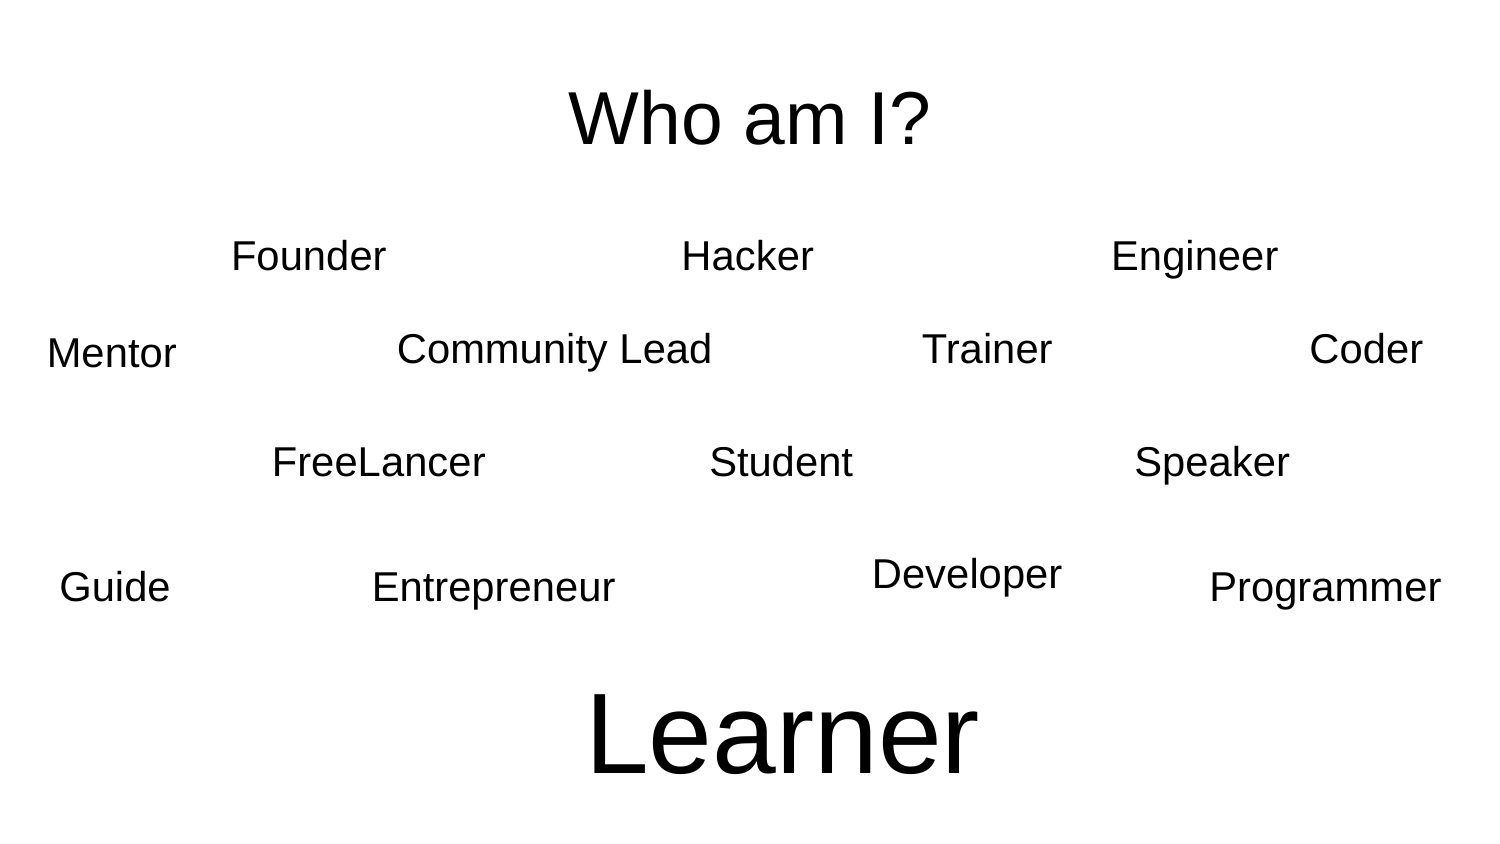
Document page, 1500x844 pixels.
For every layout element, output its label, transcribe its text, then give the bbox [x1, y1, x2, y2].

text_box Trainer [906, 307, 1088, 390]
text_box Mentor [31, 310, 197, 393]
title Who am I? [51, 45, 1449, 184]
text_box Developer [856, 532, 1082, 615]
text_box FreeLancer [256, 419, 508, 502]
text_box Guide [44, 544, 187, 627]
text_box Speaker [1119, 419, 1313, 502]
text_box Student [694, 419, 888, 502]
text_box Learner [570, 644, 1033, 783]
text_box Engineer [1096, 213, 1304, 296]
text_box Community Lead [381, 307, 735, 390]
text_box Hacker [666, 213, 860, 296]
text_box Founder [216, 213, 424, 296]
text_box Coder [1294, 307, 1445, 390]
text_box Entrepreneur [356, 544, 640, 627]
text_box Programmer [1194, 544, 1464, 627]
